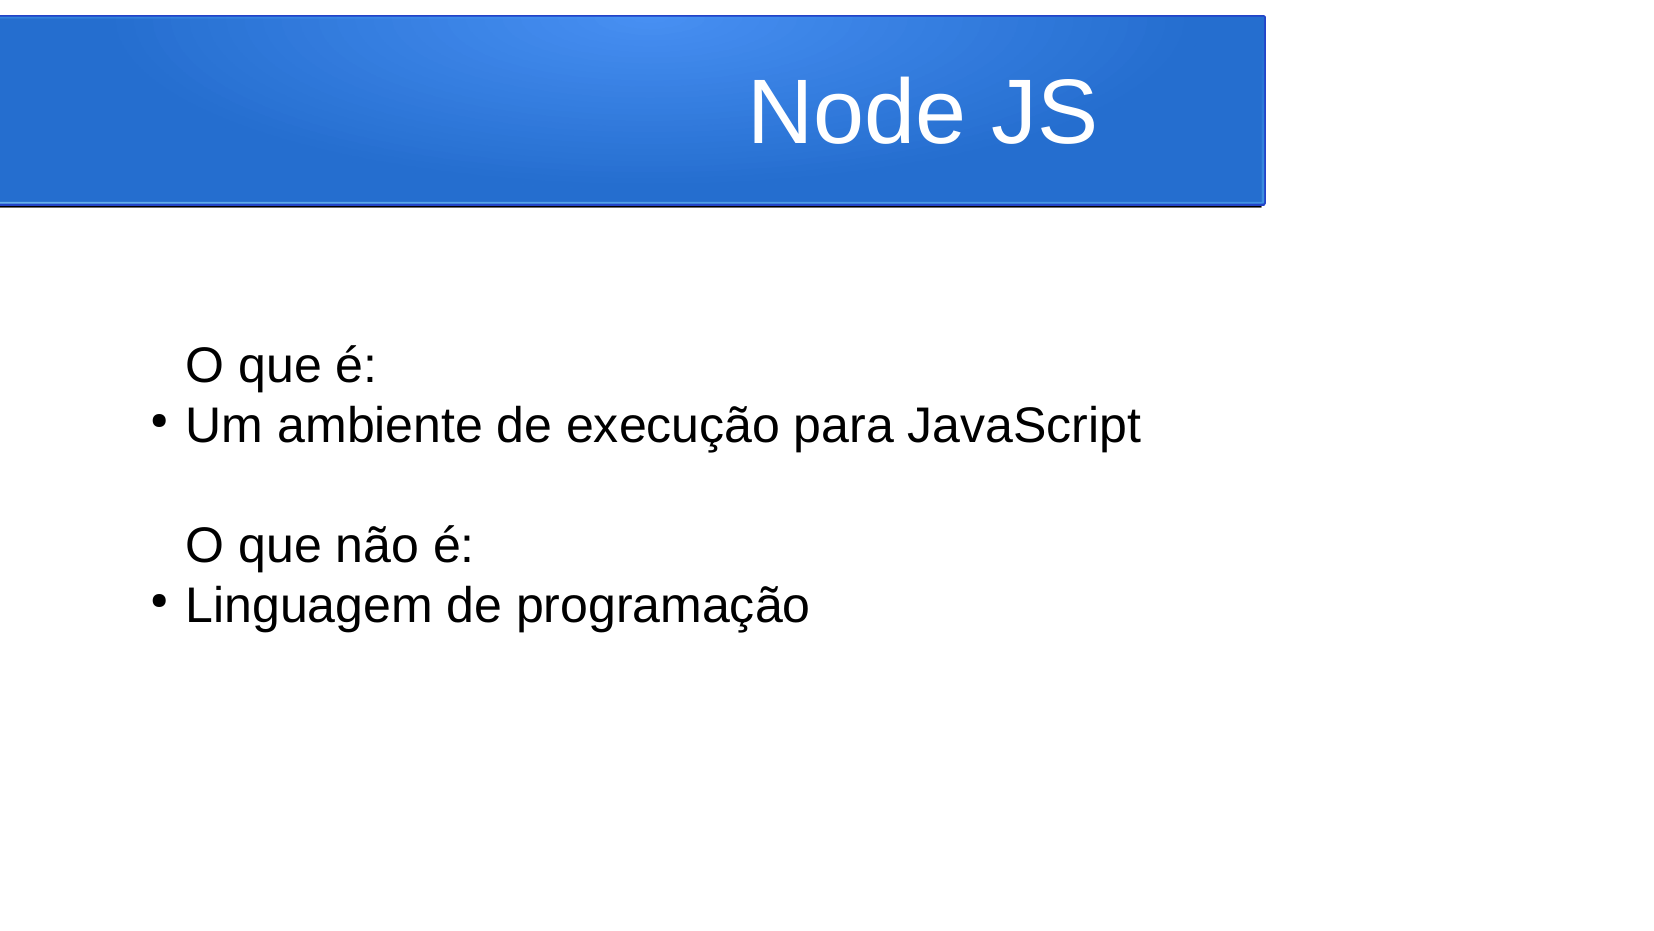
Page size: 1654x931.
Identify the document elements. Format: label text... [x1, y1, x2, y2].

picture [0, 13, 1269, 211]
text_box Node JS [732, 44, 1252, 170]
text_box O que é: Um ambiente de execução para JavaScript O que não é: Linguagem de programação [135, 324, 1500, 640]
